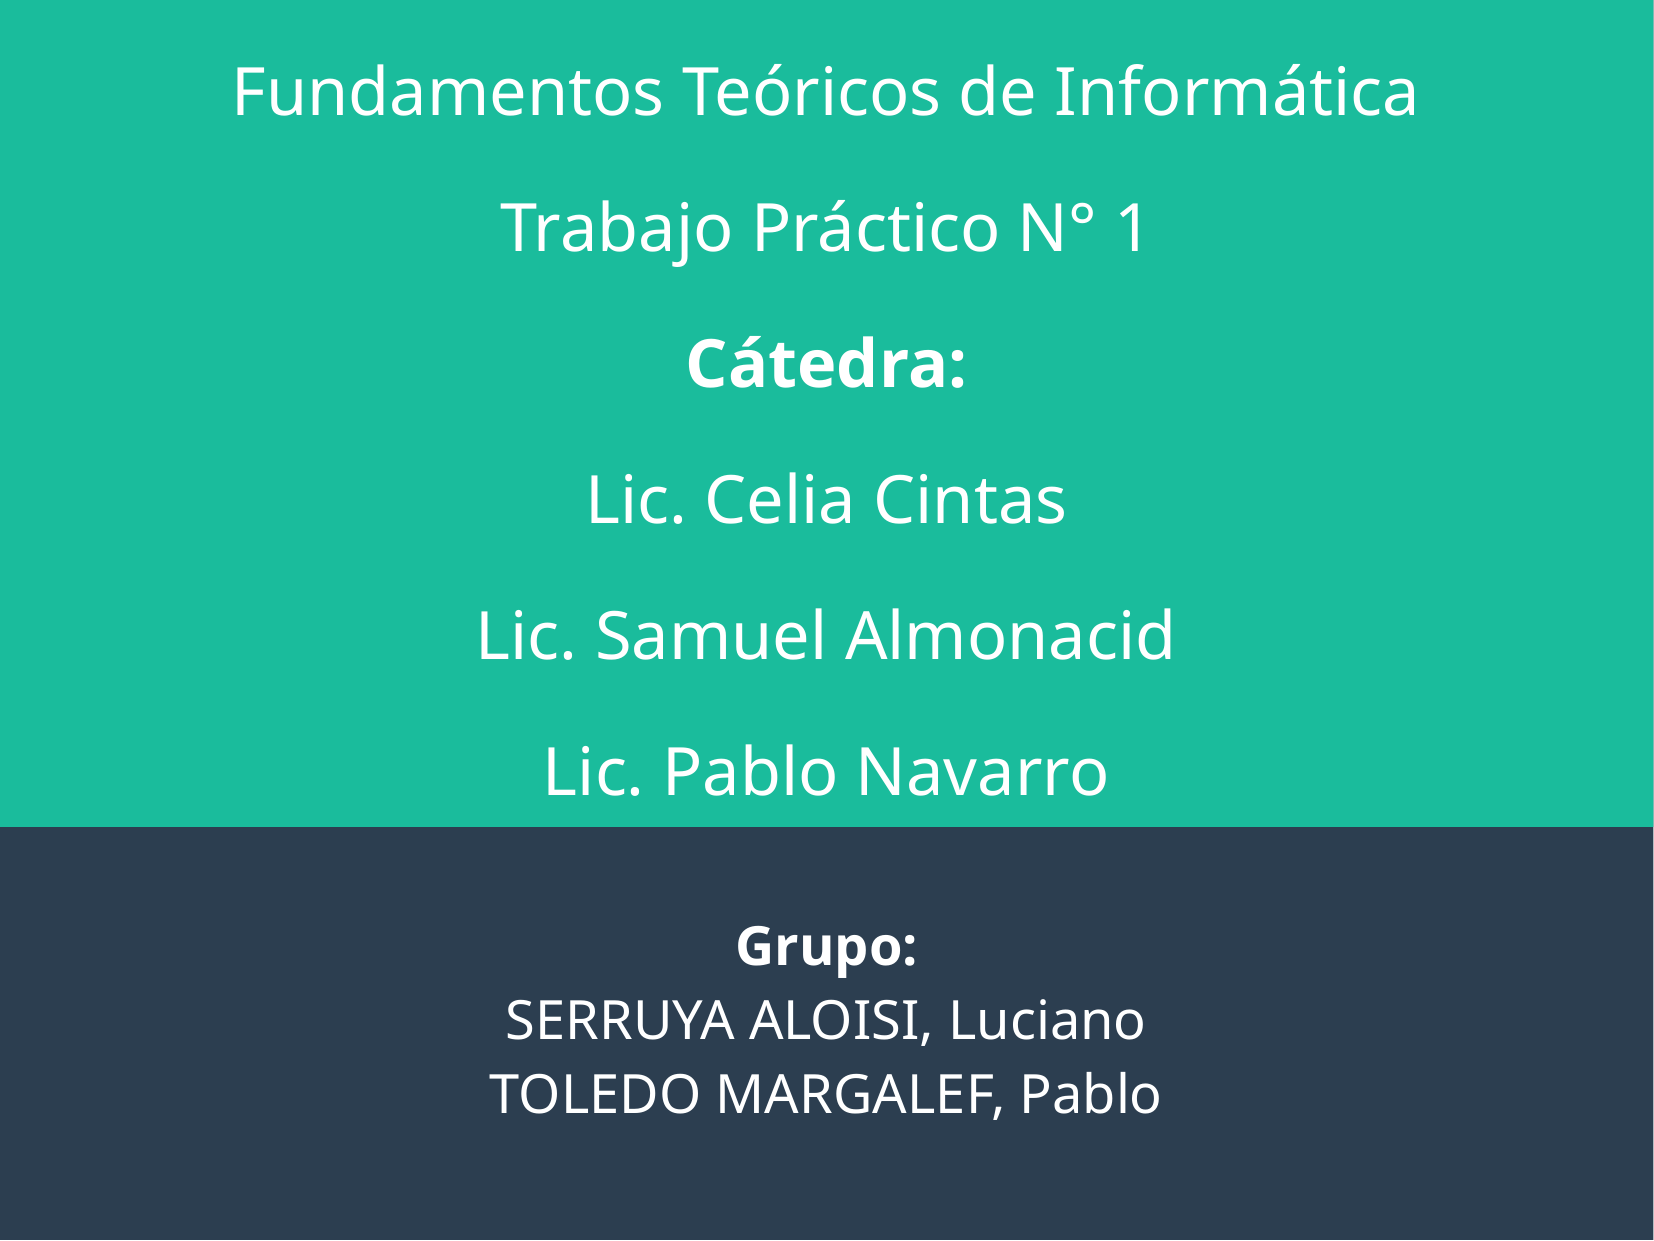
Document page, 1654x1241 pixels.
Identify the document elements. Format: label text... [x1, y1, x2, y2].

subtitle Grupo: SERRUYA ALOISI, Luciano TOLEDO MARGALEF, Pablo [58, 856, 1595, 1182]
title Fundamentos Teóricos de Informática Trabajo Práctico N° 1 Cátedra: Lic. Celia Cintas Lic. Samuel Almonacid Lic. Pablo Navarro [59, 77, 1595, 737]
